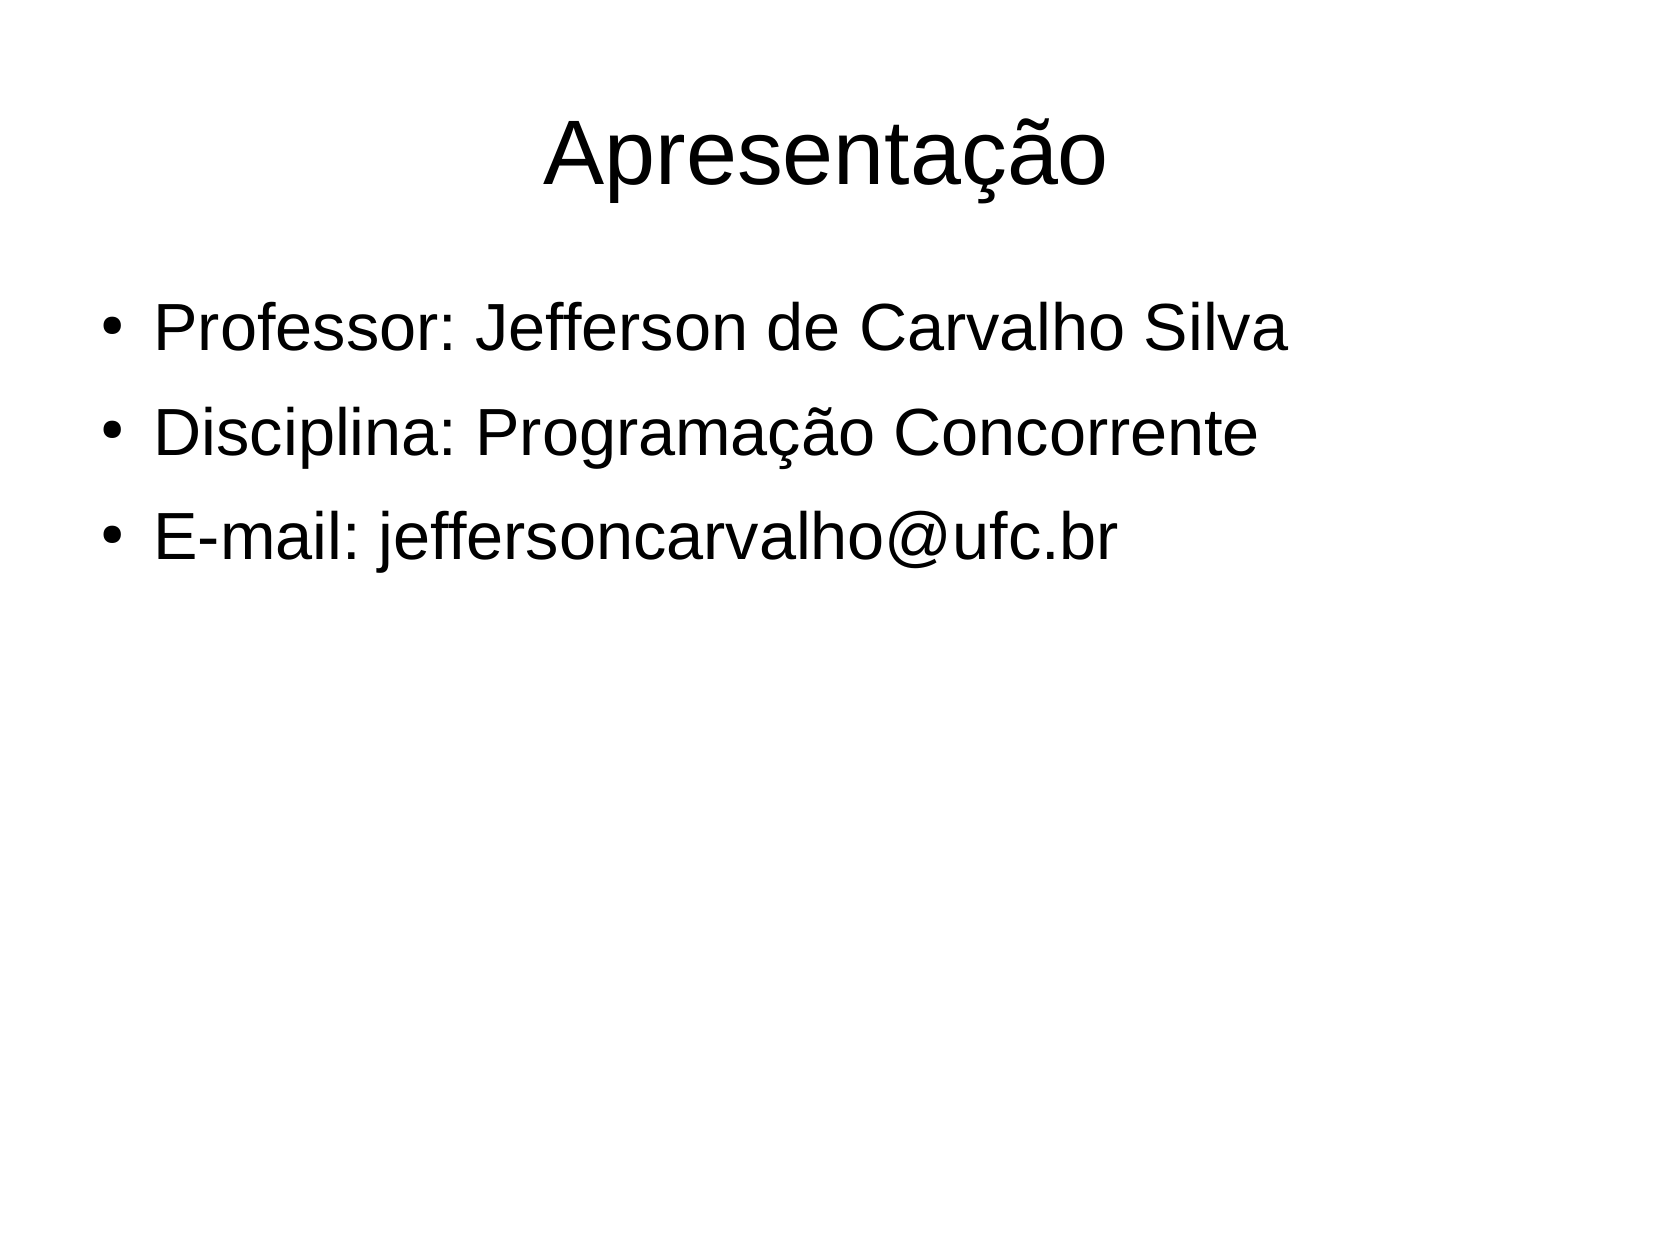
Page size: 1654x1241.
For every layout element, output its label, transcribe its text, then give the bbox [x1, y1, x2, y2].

list Professor: Jefferson de Carvalho Silva Disciplina: Programação Concorrente E-mail: jeffersoncarvalho@ufc.br [82, 290, 1538, 1010]
title Apresentação [82, 49, 1571, 257]
